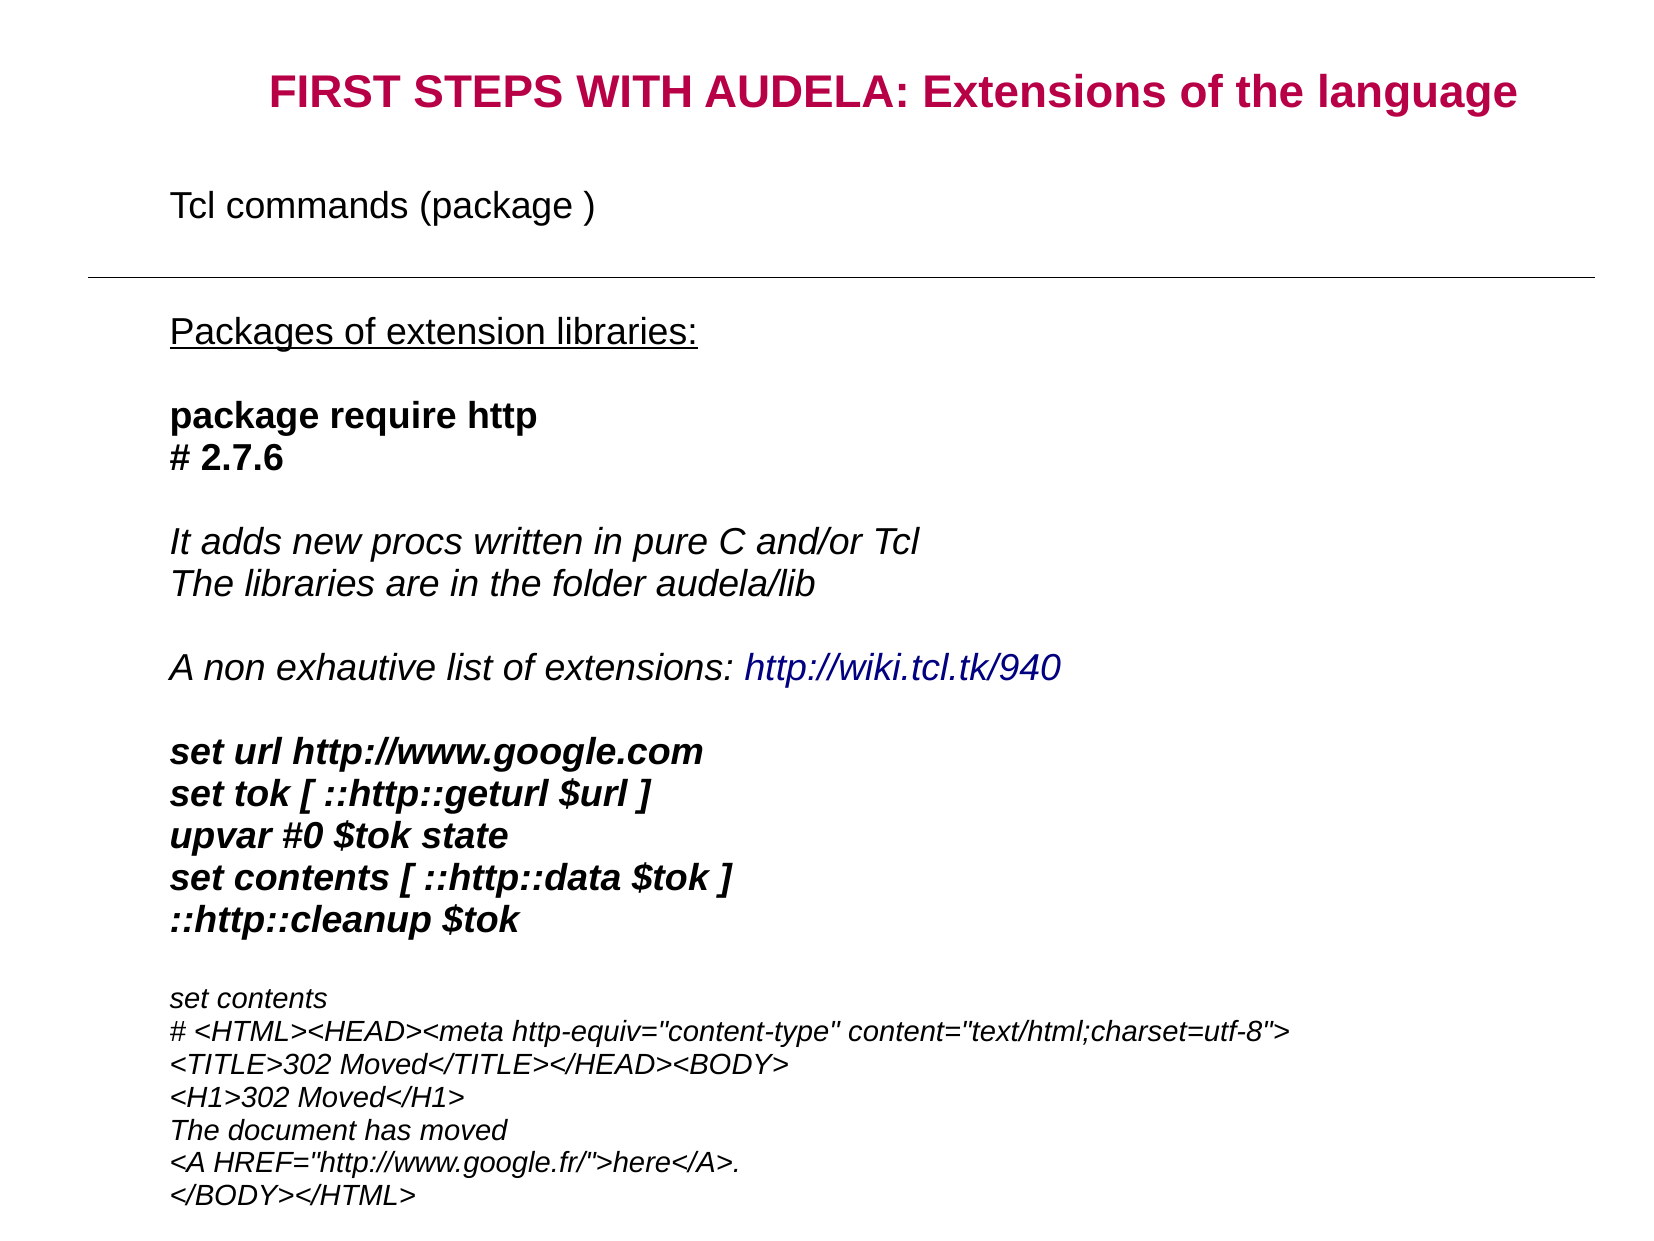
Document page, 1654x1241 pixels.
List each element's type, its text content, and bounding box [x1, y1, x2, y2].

text_box Tcl commands (package ) Packages of extension libraries: package require http # 2.7.6 It adds new procs written in pure C and/or Tcl The libraries are in the folder audela/lib A non exhautive list of extensions: http://wiki.tcl.tk/940 set url http://www.google.com set tok [ ::http::geturl $url ] upvar #0 $tok state set contents [ ::http::data $tok ] ::http::cleanup $tok set contents # <HTML><HEAD><meta http-equiv="content-type" content="text/html;charset=utf-8"> <TITLE>302 Moved</TITLE></HEAD><BODY> <H1>302 Moved</H1> The document has moved <A HREF="http://www.google.fr/">here</A>. </BODY></HTML> [154, 278, 1595, 1241]
text_box FIRST STEPS WITH AUDELA: Extensions of the language [253, 59, 1534, 127]
text_box Tcl commands (package ) Packages of extension libraries: package require http # 2.7.6 It adds new procs written in pure C and/or Tcl The libraries are in the folder audela/lib A non exhautive list of extensions: http://wiki.tcl.tk/940 set url http://www.google.com set tok [ ::http::geturl $url ] upvar #0 $tok state set contents [ ::http::data $tok ] ::http::cleanup $tok set contents # <HTML><HEAD><meta http-equiv="content-type" content="text/html;charset=utf-8"> <TITLE>302 Moved</TITLE></HEAD><BODY> <H1>302 Moved</H1> The document has moved <A HREF="http://www.google.fr/">here</A>. </BODY></HTML> [154, 177, 1595, 277]
